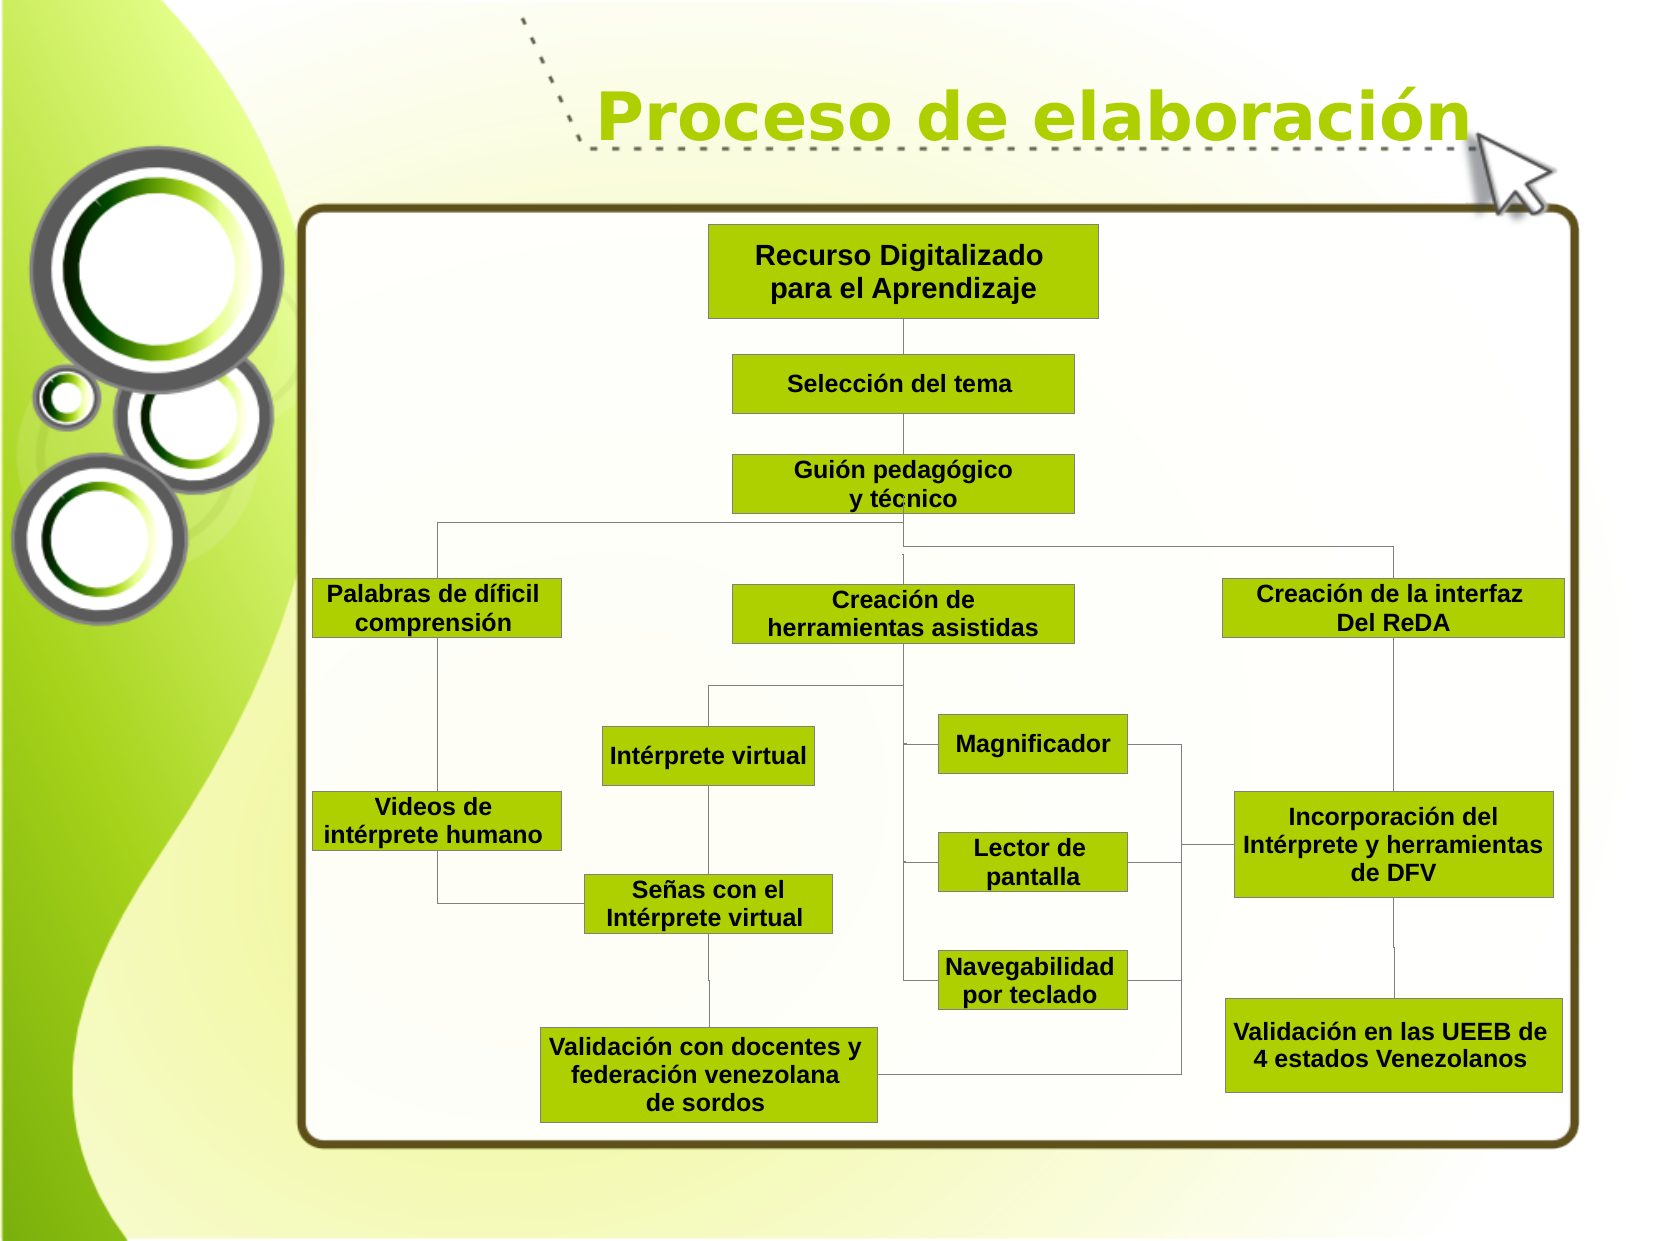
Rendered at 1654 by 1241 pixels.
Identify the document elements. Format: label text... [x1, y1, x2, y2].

text_box Validación en las UEEB de 4 estados Venezolanos [1225, 998, 1563, 1093]
text_box Palabras de díficil comprensión [312, 578, 562, 638]
text_box Guión pedagógico y técnico [732, 454, 1075, 514]
text_box Selección del tema [732, 354, 1075, 414]
picture [0, 0, 1654, 1241]
text_box Intérprete virtual [602, 726, 815, 786]
text_box Lector de pantalla [938, 832, 1128, 892]
text_box Incorporación del Intérprete y herramientas de DFV [1234, 791, 1554, 898]
text_box Validación con docentes y federación venezolana de sordos [540, 1027, 878, 1123]
text_box Proceso de elaboración [578, 70, 1489, 164]
text_box Creación de la interfaz Del ReDA [1222, 578, 1565, 638]
text_box Videos de intérprete humano [312, 791, 562, 851]
text_box Recurso Digitalizado para el Aprendizaje [708, 224, 1099, 319]
text_box Señas con el Intérprete virtual [584, 874, 833, 934]
text_box Navegabilidad por teclado [938, 950, 1128, 1010]
text_box Creación de herramientas asistidas [732, 584, 1075, 644]
text_box Magnificador [938, 714, 1128, 774]
